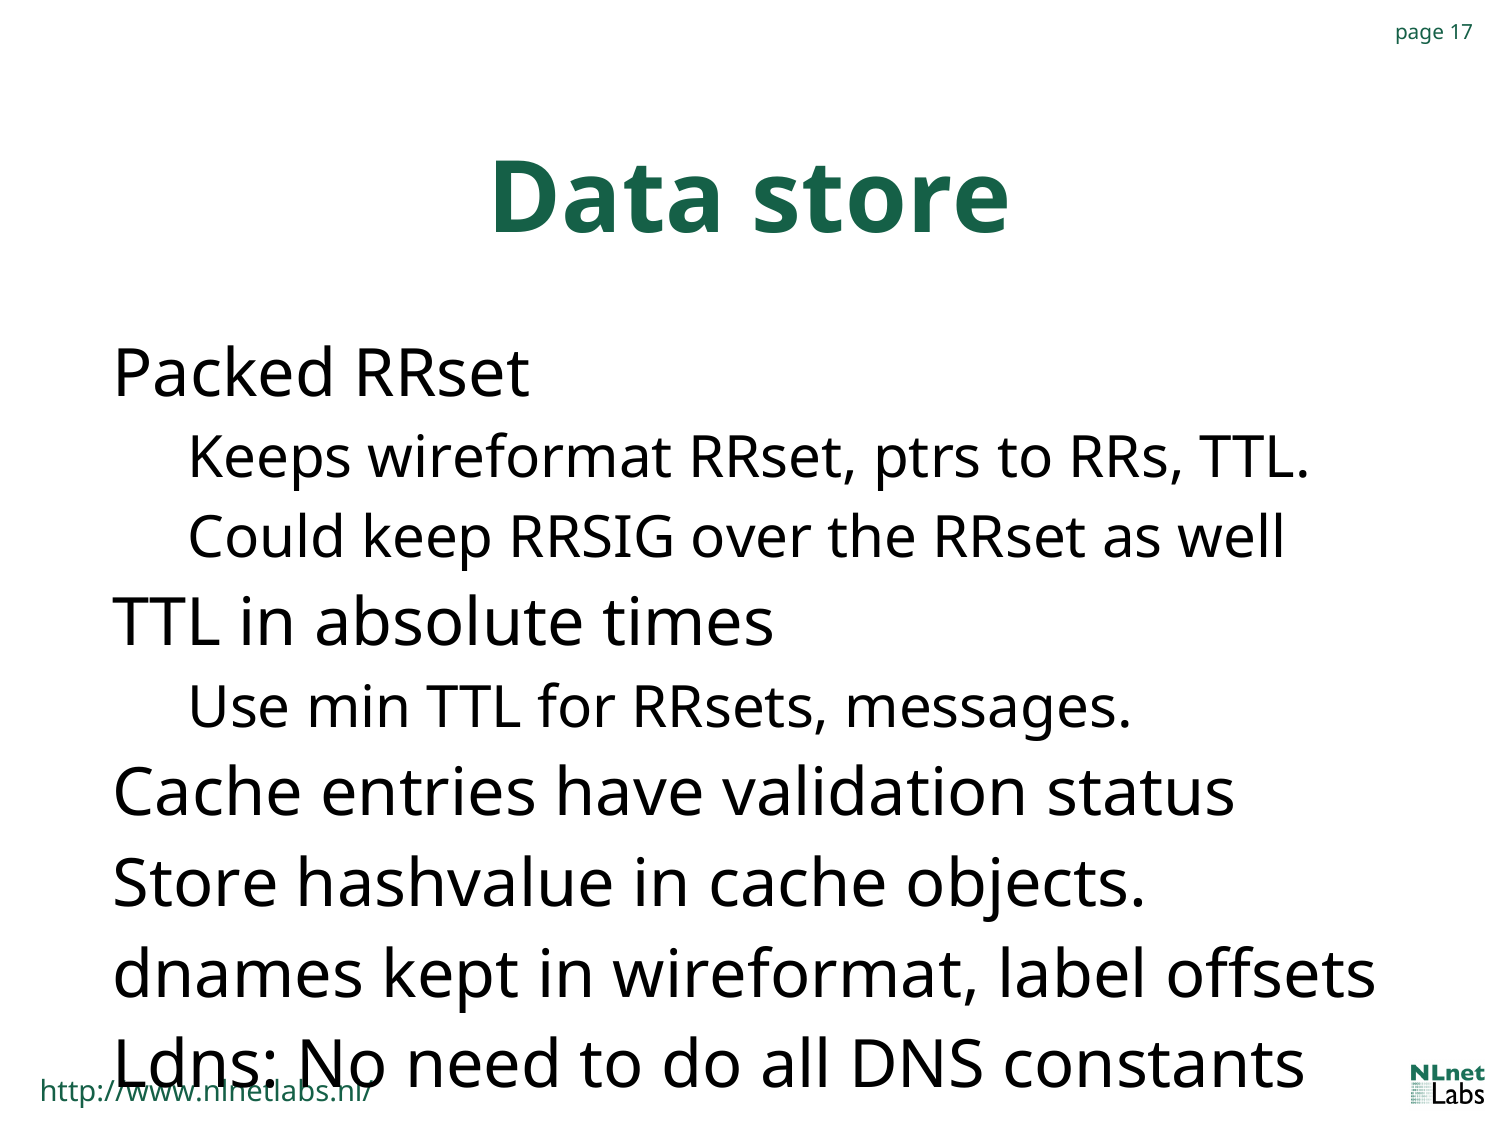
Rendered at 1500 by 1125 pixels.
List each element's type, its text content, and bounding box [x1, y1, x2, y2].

picture [1409, 1059, 1485, 1111]
title Data store [112, 66, 1388, 322]
list Packed RRset Keeps wireformat RRset, ptrs to RRs, TTL. Could keep RRSIG over the RRset as well TTL in absolute times Use min TTL for RRsets, messages. Cache entries have validation status Store hashvalue in cache objects. dnames kept in wireformat, label offsets Ldns: No need to do all DNS constants again [112, 324, 1388, 1001]
